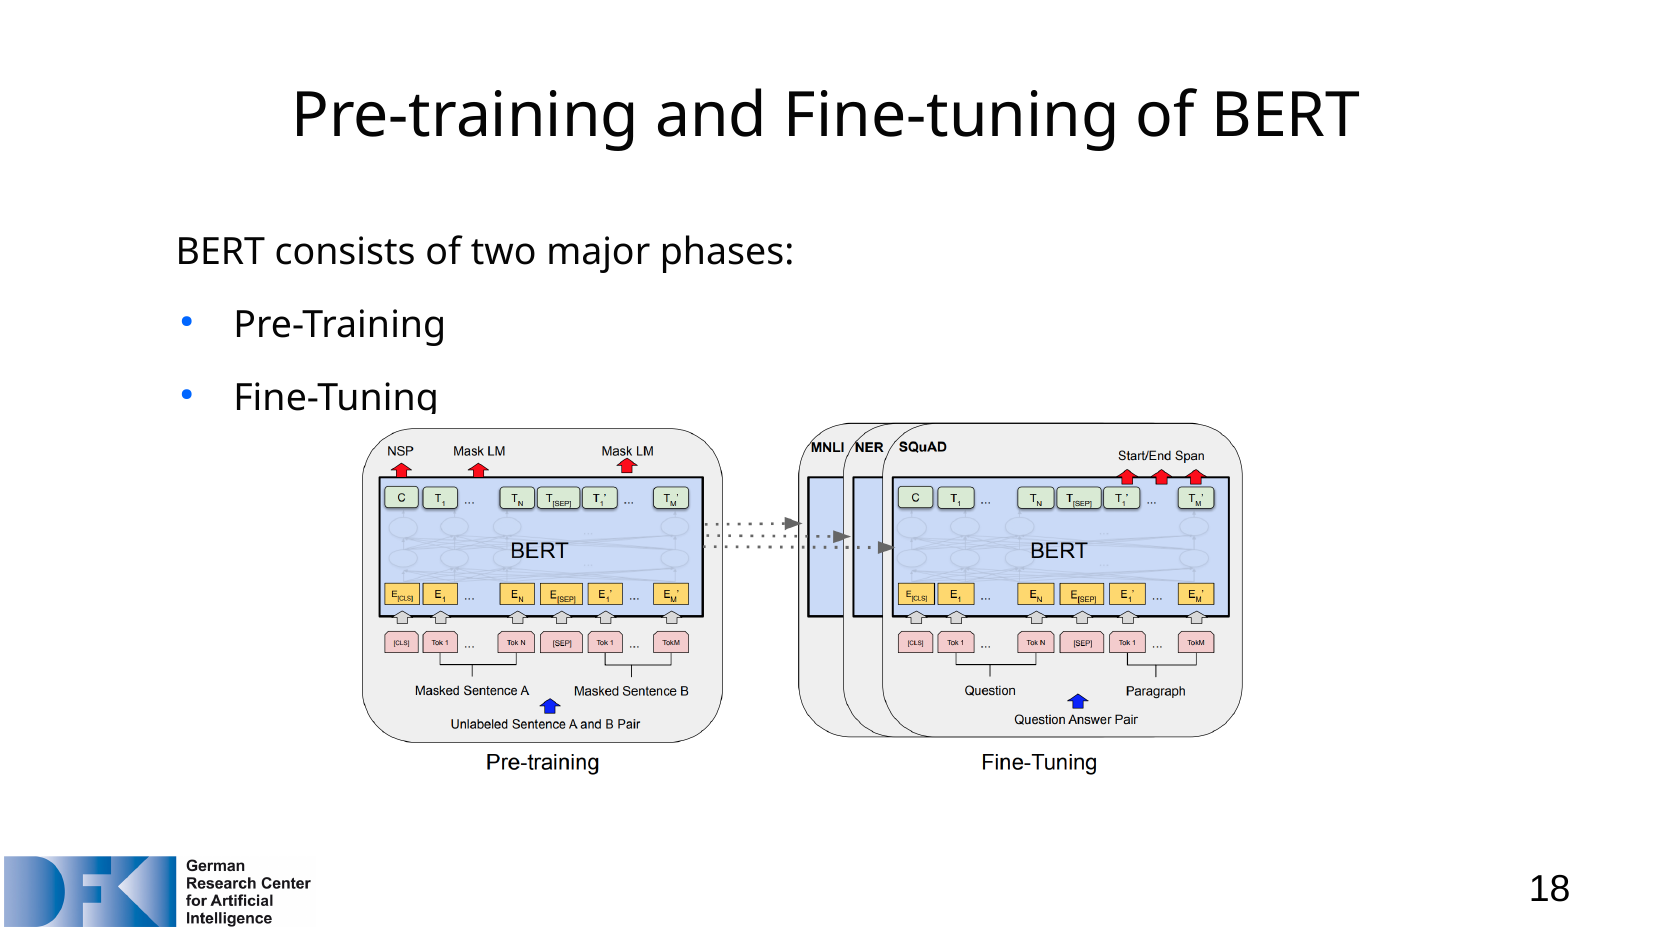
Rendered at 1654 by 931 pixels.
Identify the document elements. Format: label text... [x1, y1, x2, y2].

picture [345, 414, 1272, 781]
text_box <number> [1514, 860, 1654, 931]
list BERT consists of two major phases: Pre-Training Fine-Tuning [162, 224, 1492, 811]
title Pre-training and Fine-tuning of BERT [162, 35, 1492, 189]
picture [4, 856, 316, 927]
